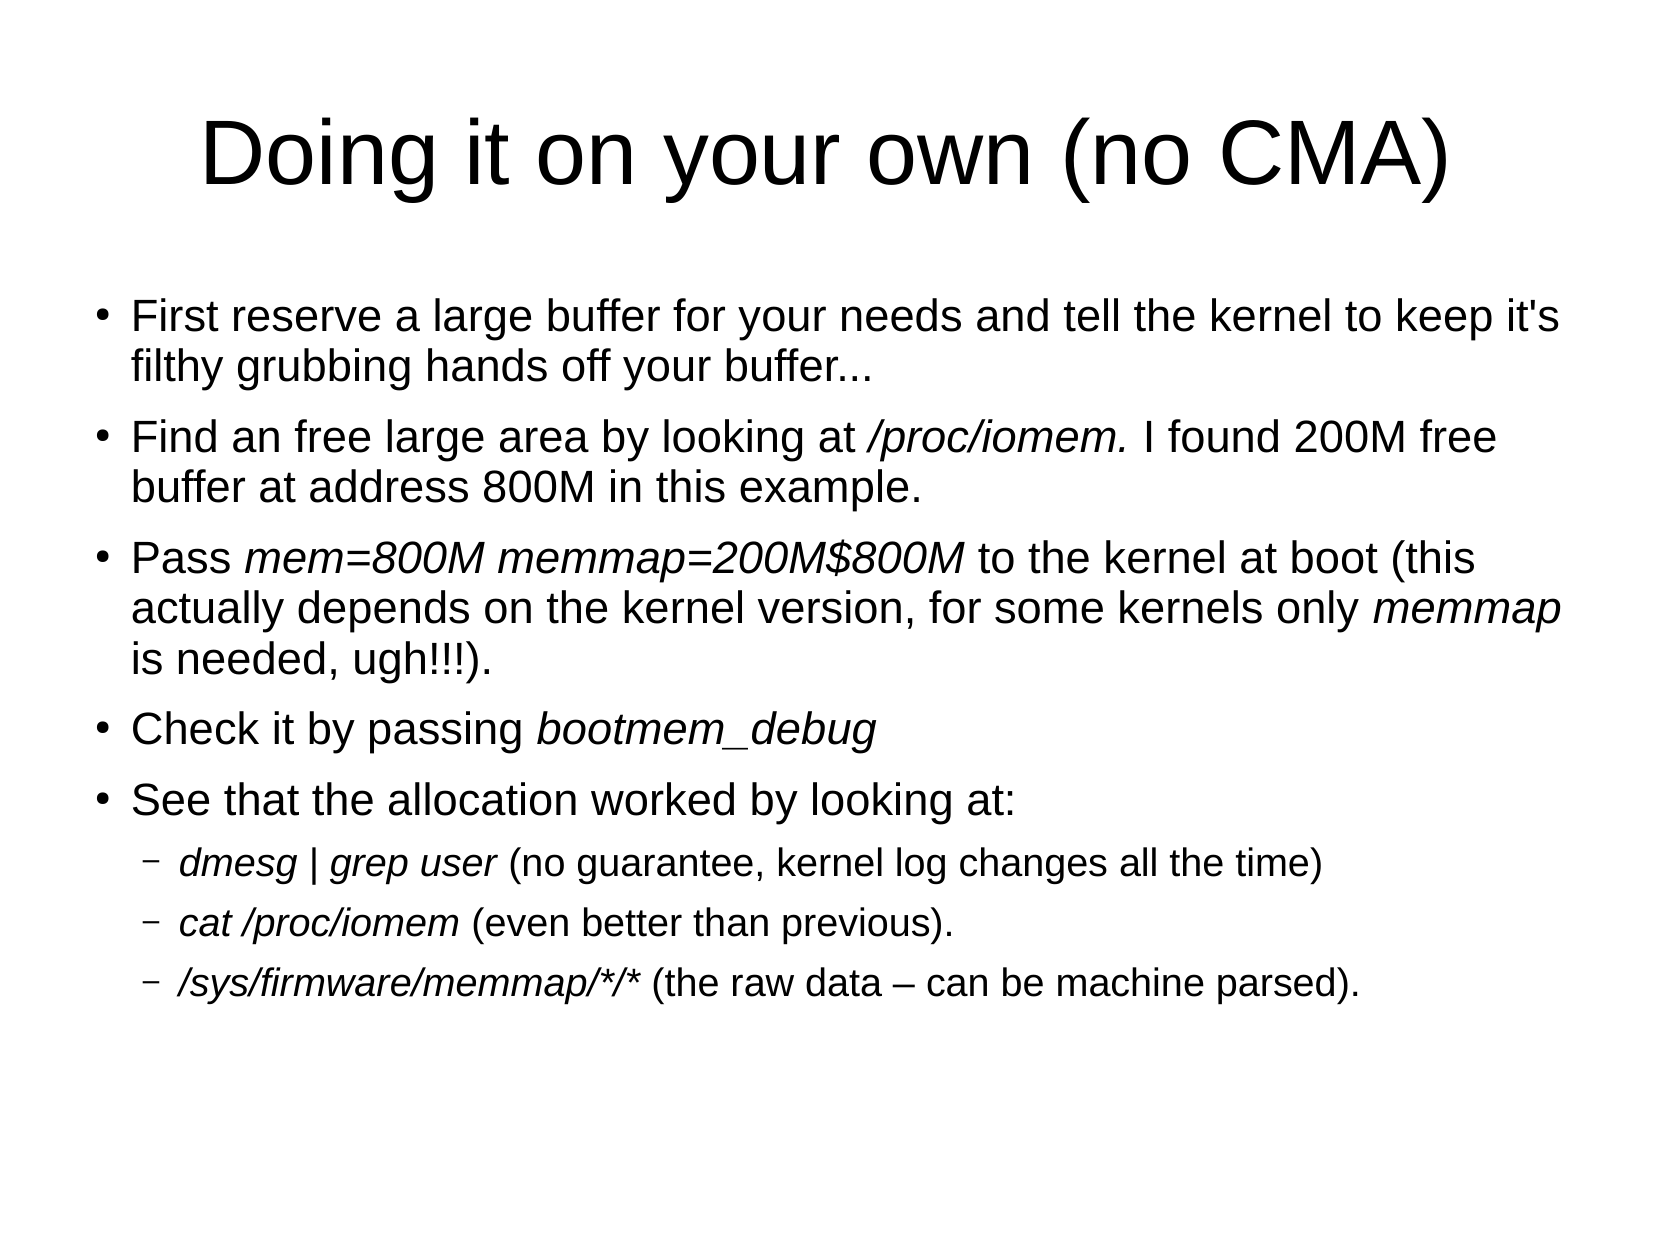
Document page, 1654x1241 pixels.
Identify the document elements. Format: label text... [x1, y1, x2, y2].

title Doing it on your own (no CMA) [82, 49, 1571, 257]
list First reserve a large buffer for your needs and tell the kernel to keep it's filthy grubbing hands off your buffer... Find an free large area by looking at /proc/iomem. I found 200M free buffer at address 800M in this example. Pass mem=800M memmap=200M$800M to the kernel at boot (this actually depends on the kernel version, for some kernels only memmap is needed, ugh!!!). Check it by passing bootmem_debug See that the allocation worked by looking at: dmesg | grep user (no guarantee, kernel log changes all the time) cat /proc/iomem (even better than previous). /sys/firmware/memmap/*/* (the raw data – can be machine parsed). [82, 290, 1571, 1010]
